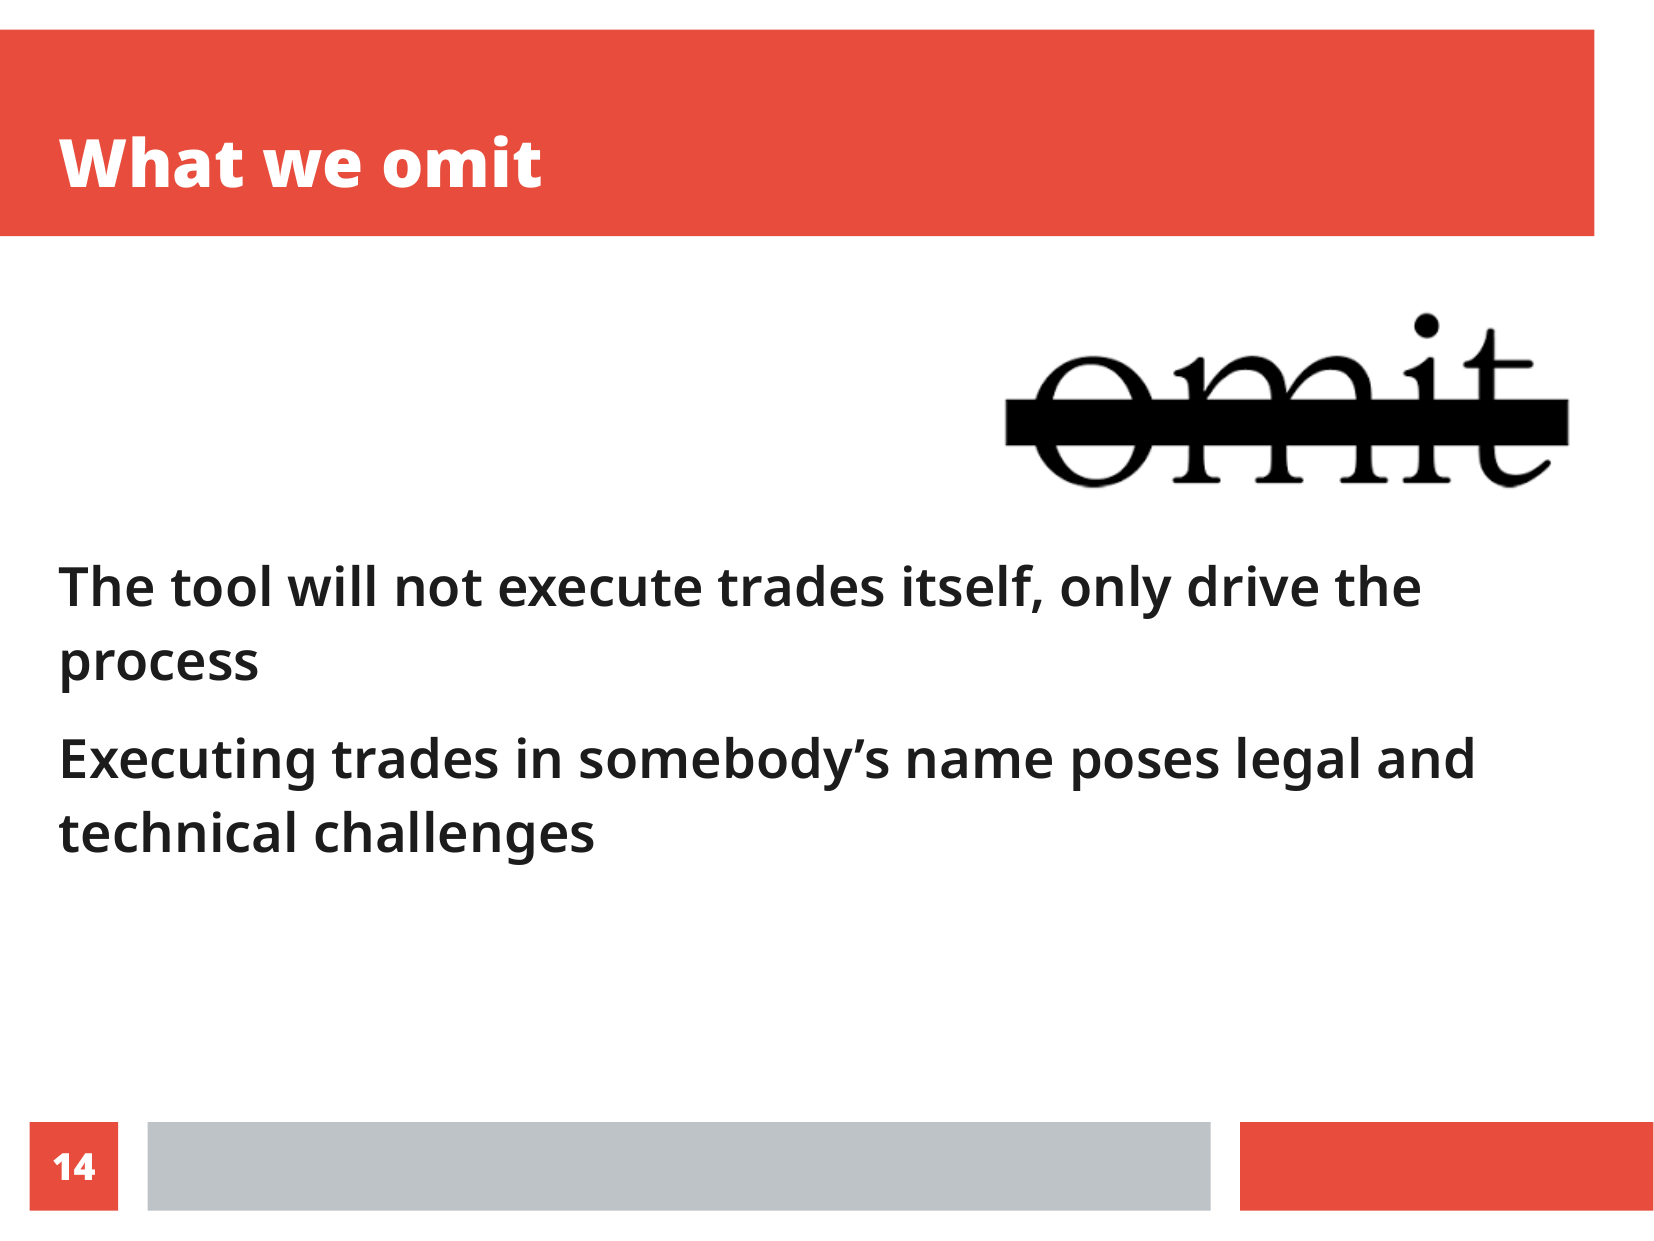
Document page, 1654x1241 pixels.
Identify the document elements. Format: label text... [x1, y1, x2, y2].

title What we omit [59, 59, 1595, 207]
list The tool will not execute trades itself, only drive the process Executing trades in somebody’s name poses legal and technical challenges [59, 324, 1565, 1093]
picture [1003, 295, 1573, 513]
